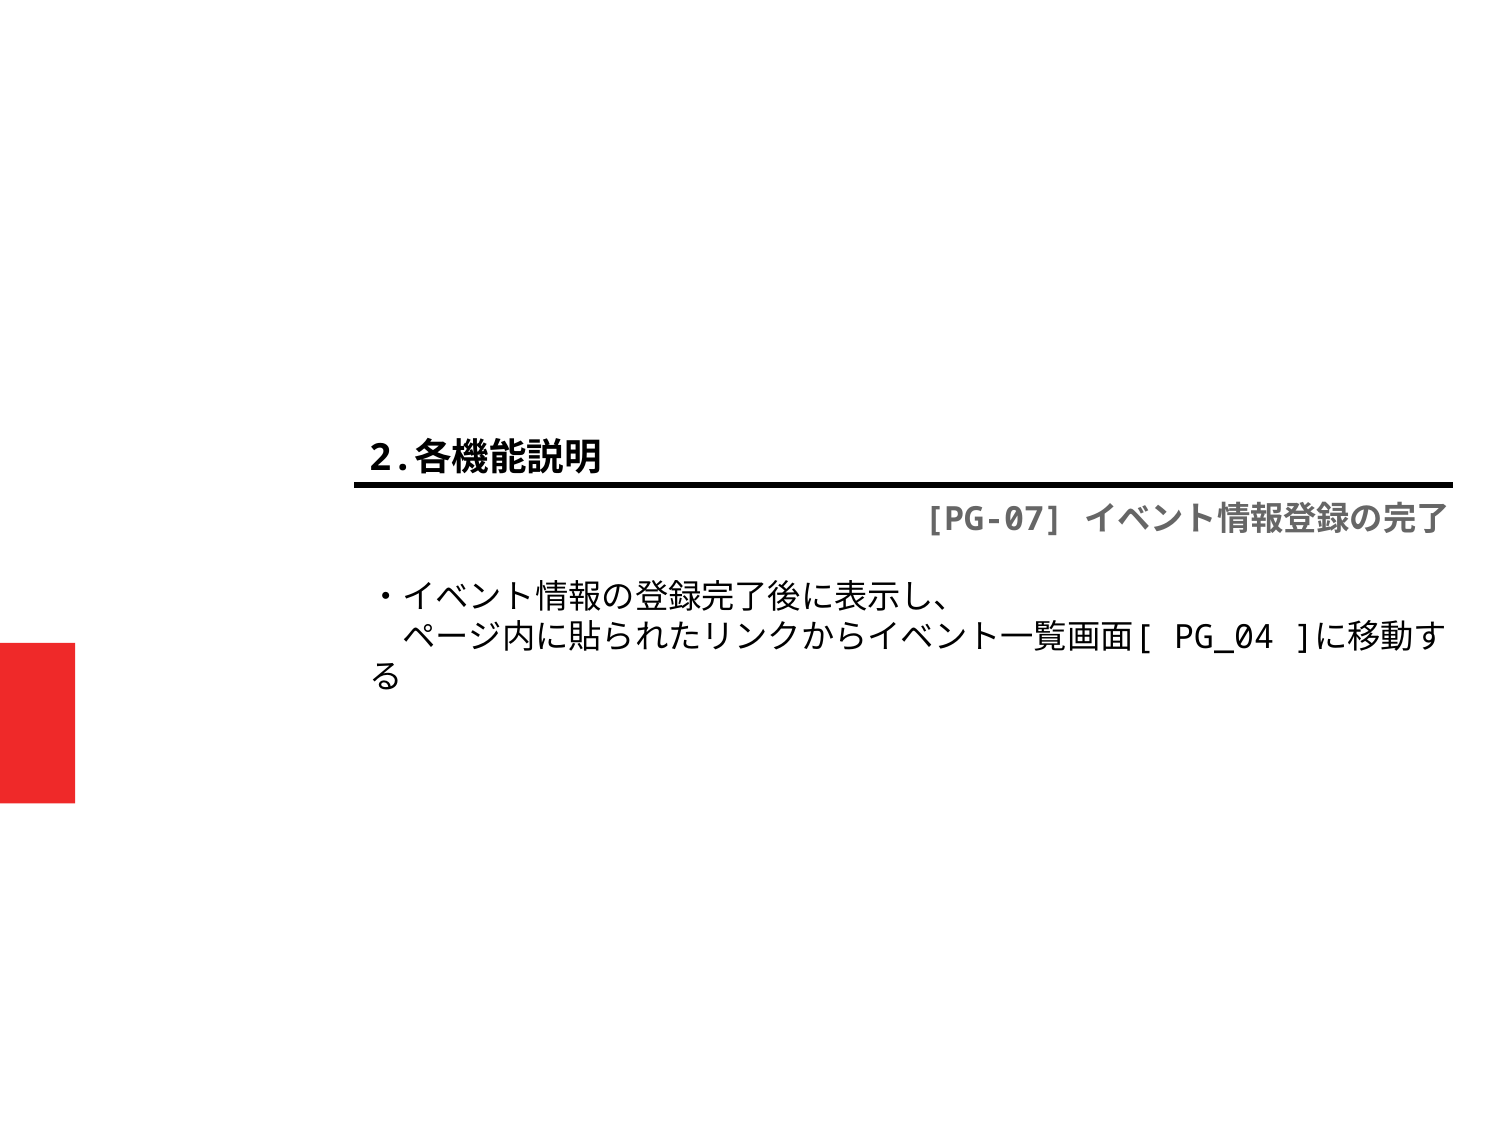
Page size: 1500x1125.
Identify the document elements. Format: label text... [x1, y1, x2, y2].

text_box ・イベント情報の登録完了後に表示し、 ページ内に貼られたリンクからイベント一覧画面[ PG_04 ]に移動する [354, 567, 1477, 958]
text_box 2.各機能説明 [PG-07] イベント情報登録の完了 [354, 425, 1465, 567]
